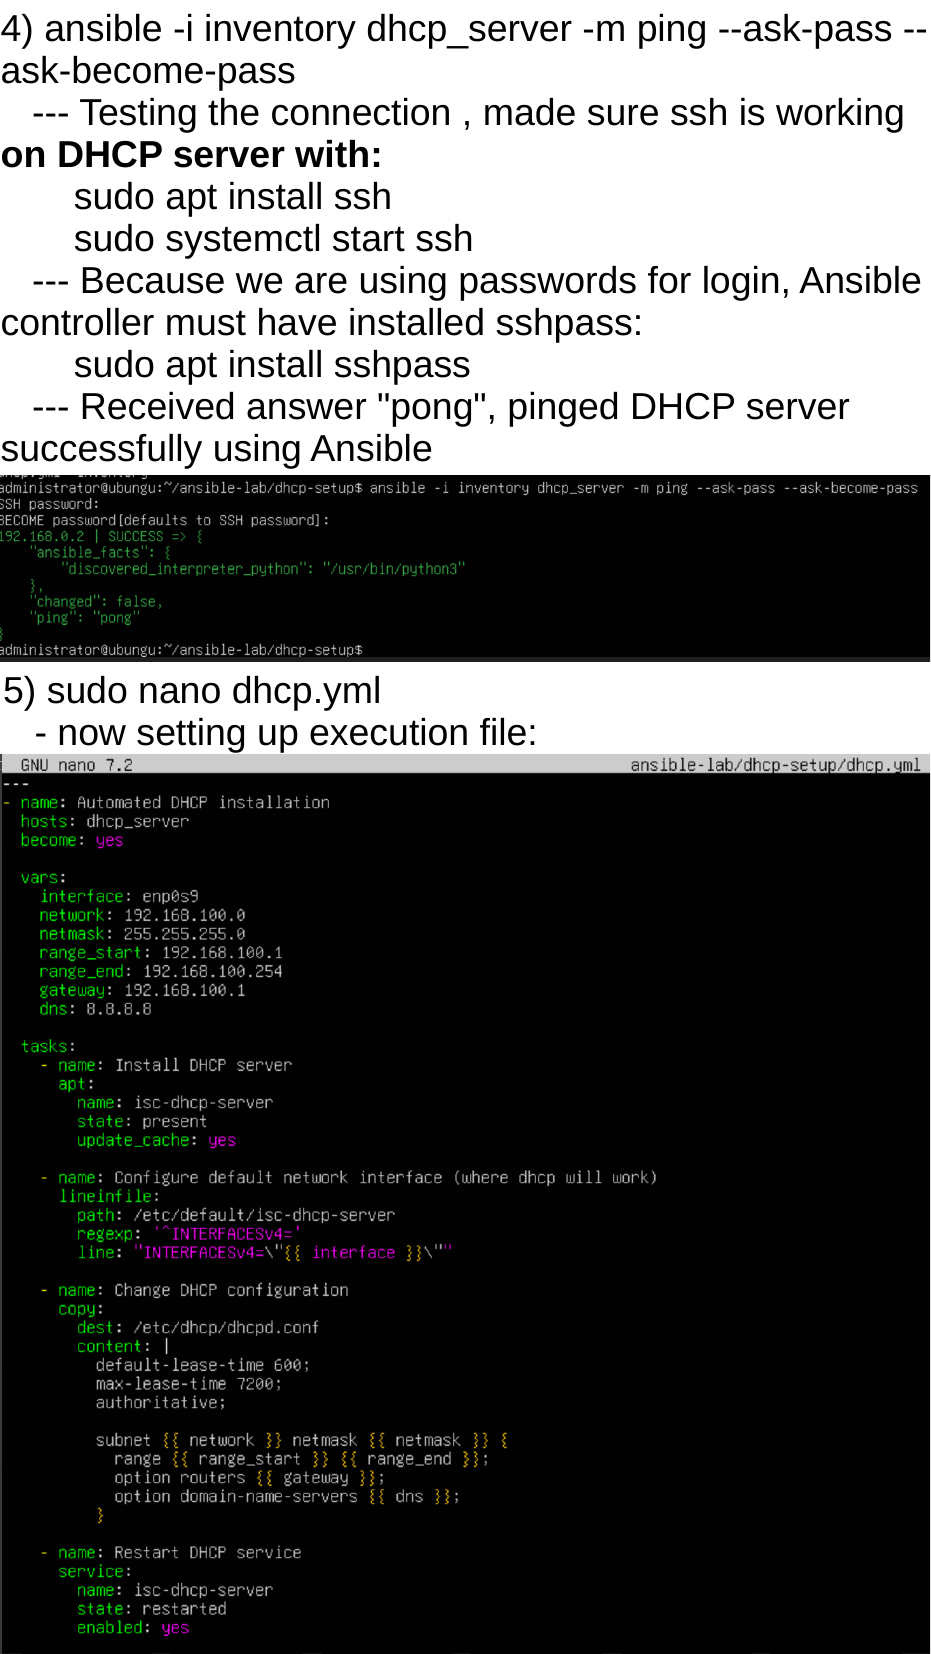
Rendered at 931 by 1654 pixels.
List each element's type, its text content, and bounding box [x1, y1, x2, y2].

picture [0, 475, 931, 662]
text_box 4) ansible -i inventory dhcp_server -m ping --ask-pass --ask-become-pass --- Testing the connection , made sure ssh is working on DHCP server with: sudo apt install ssh sudo systemctl start ssh --- Because we are using passwords for login, Ansible controller must have installed sshpass: sudo apt install sshpass --- Received answer "pong", pinged DHCP server successfully using Ansible [0, 0, 931, 475]
text_box 5) sudo nano dhcp.yml - now setting up execution file: [0, 661, 591, 754]
picture [0, 754, 931, 1654]
